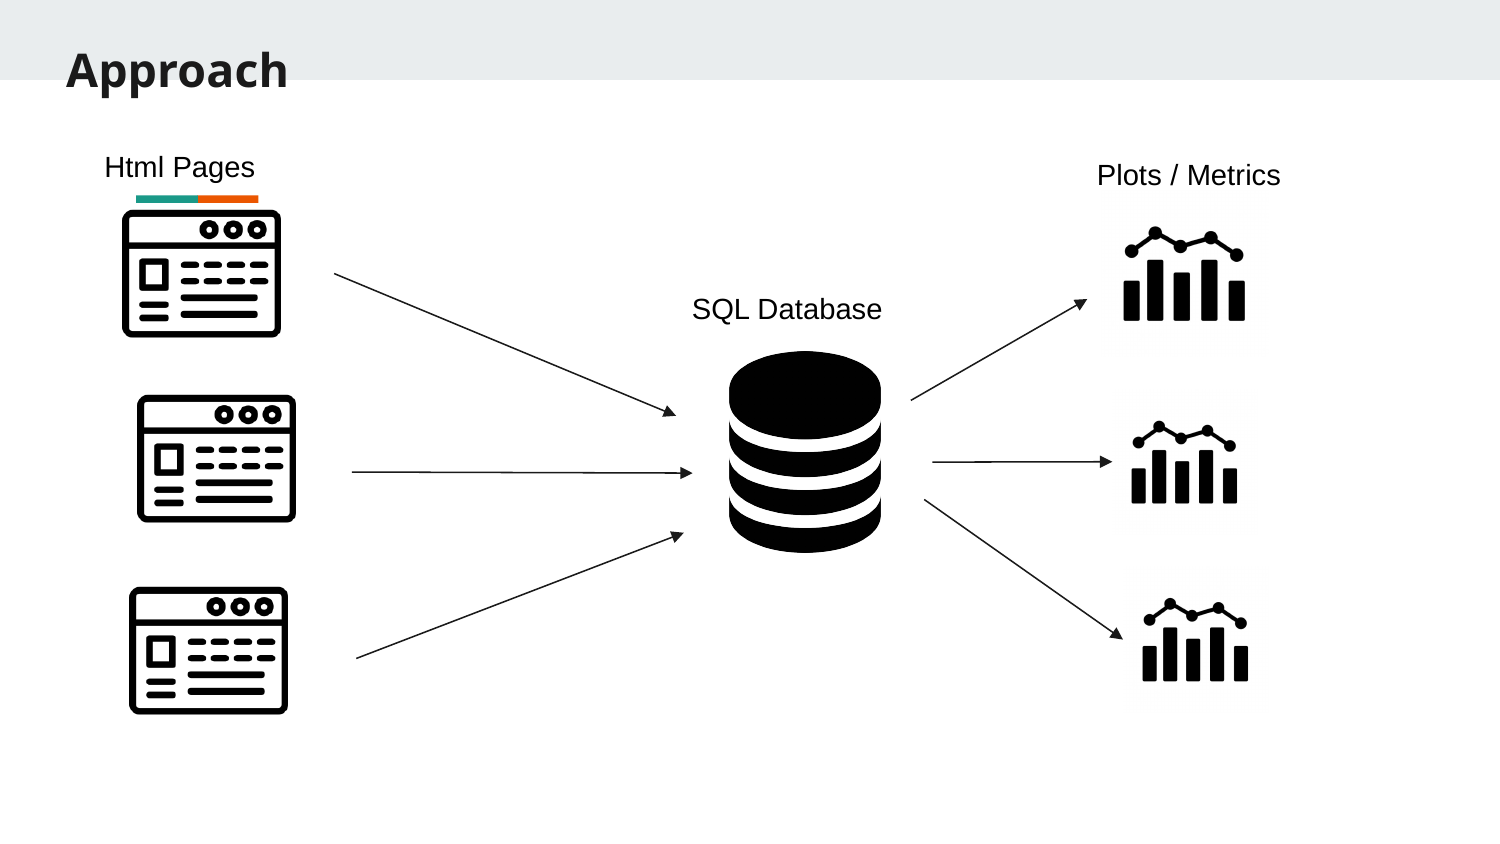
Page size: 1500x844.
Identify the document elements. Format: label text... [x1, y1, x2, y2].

text_box SQL Database [676, 275, 934, 341]
picture [122, 199, 281, 353]
title Approach [51, 22, 1449, 117]
text_box Plots / Metrics [1081, 141, 1339, 207]
picture [137, 379, 296, 538]
text_box Html Pages [89, 133, 347, 199]
picture [1112, 389, 1258, 535]
picture [729, 351, 881, 553]
picture [1101, 207, 1269, 357]
picture [1123, 566, 1269, 713]
picture [129, 571, 288, 730]
